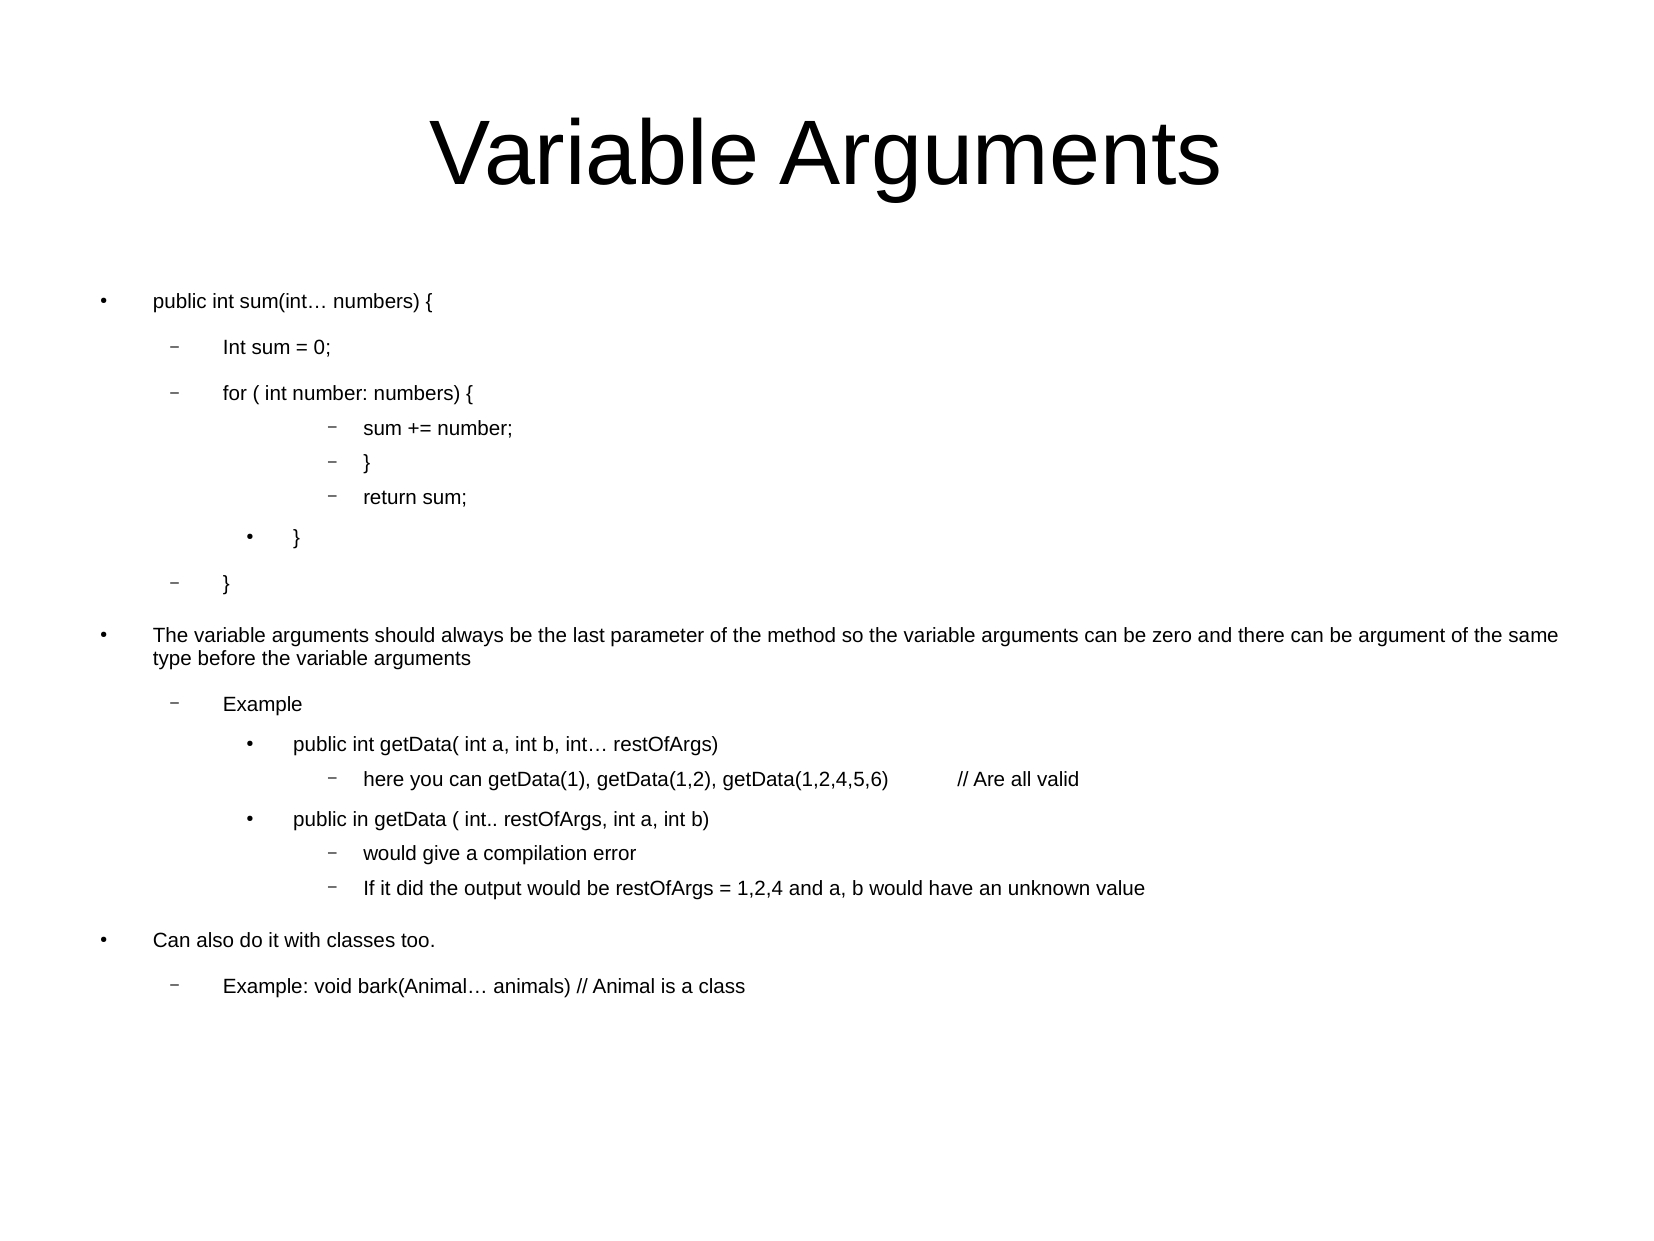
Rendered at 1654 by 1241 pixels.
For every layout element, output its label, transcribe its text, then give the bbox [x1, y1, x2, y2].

list public int sum(int… numbers) { Int sum = 0; for ( int number: numbers) { sum += number; } return sum; } } The variable arguments should always be the last parameter of the method so the variable arguments can be zero and there can be argument of the same type before the variable arguments Example public int getData( int a, int b, int… restOfArgs) here you can getData(1), getData(1,2), getData(1,2,4,5,6) // Are all valid public in getData ( int.. restOfArgs, int a, int b) would give a compilation error If it did the output would be restOfArgs = 1,2,4 and a, b would have an unknown value Can also do it with classes too. Example: void bark(Animal… animals) // Animal is a class [82, 290, 1571, 1010]
title Variable Arguments [82, 49, 1571, 257]
